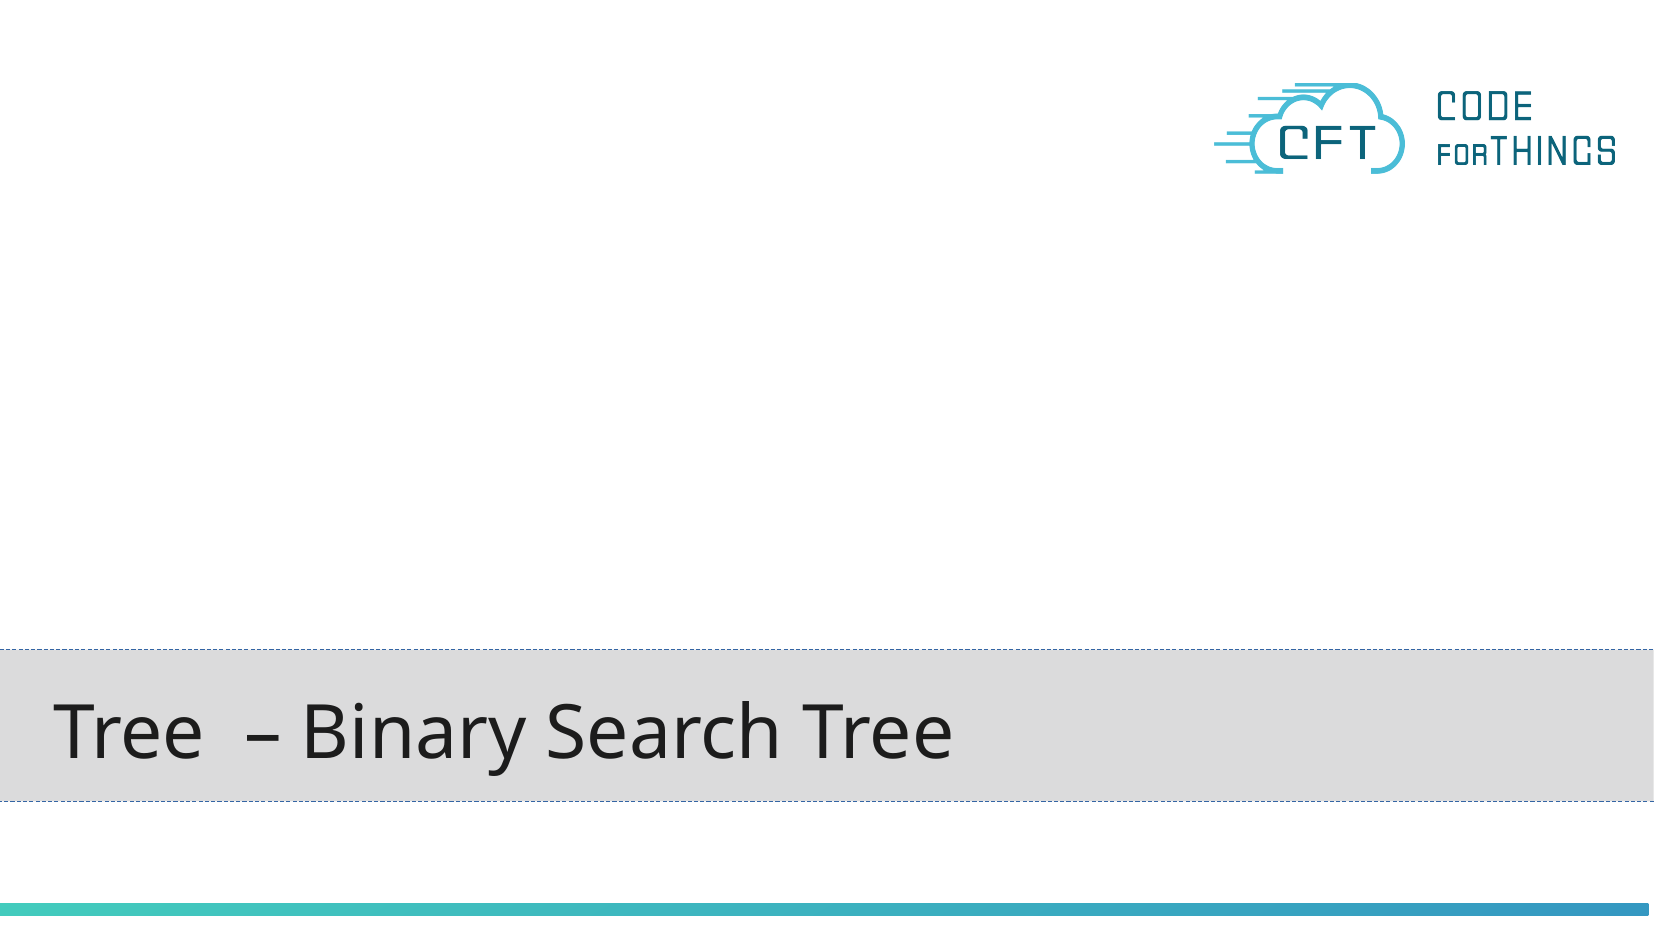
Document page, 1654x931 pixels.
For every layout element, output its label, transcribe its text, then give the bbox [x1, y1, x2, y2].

title Tree – Binary Search Tree [53, 651, 1542, 807]
picture [1214, 83, 1615, 174]
